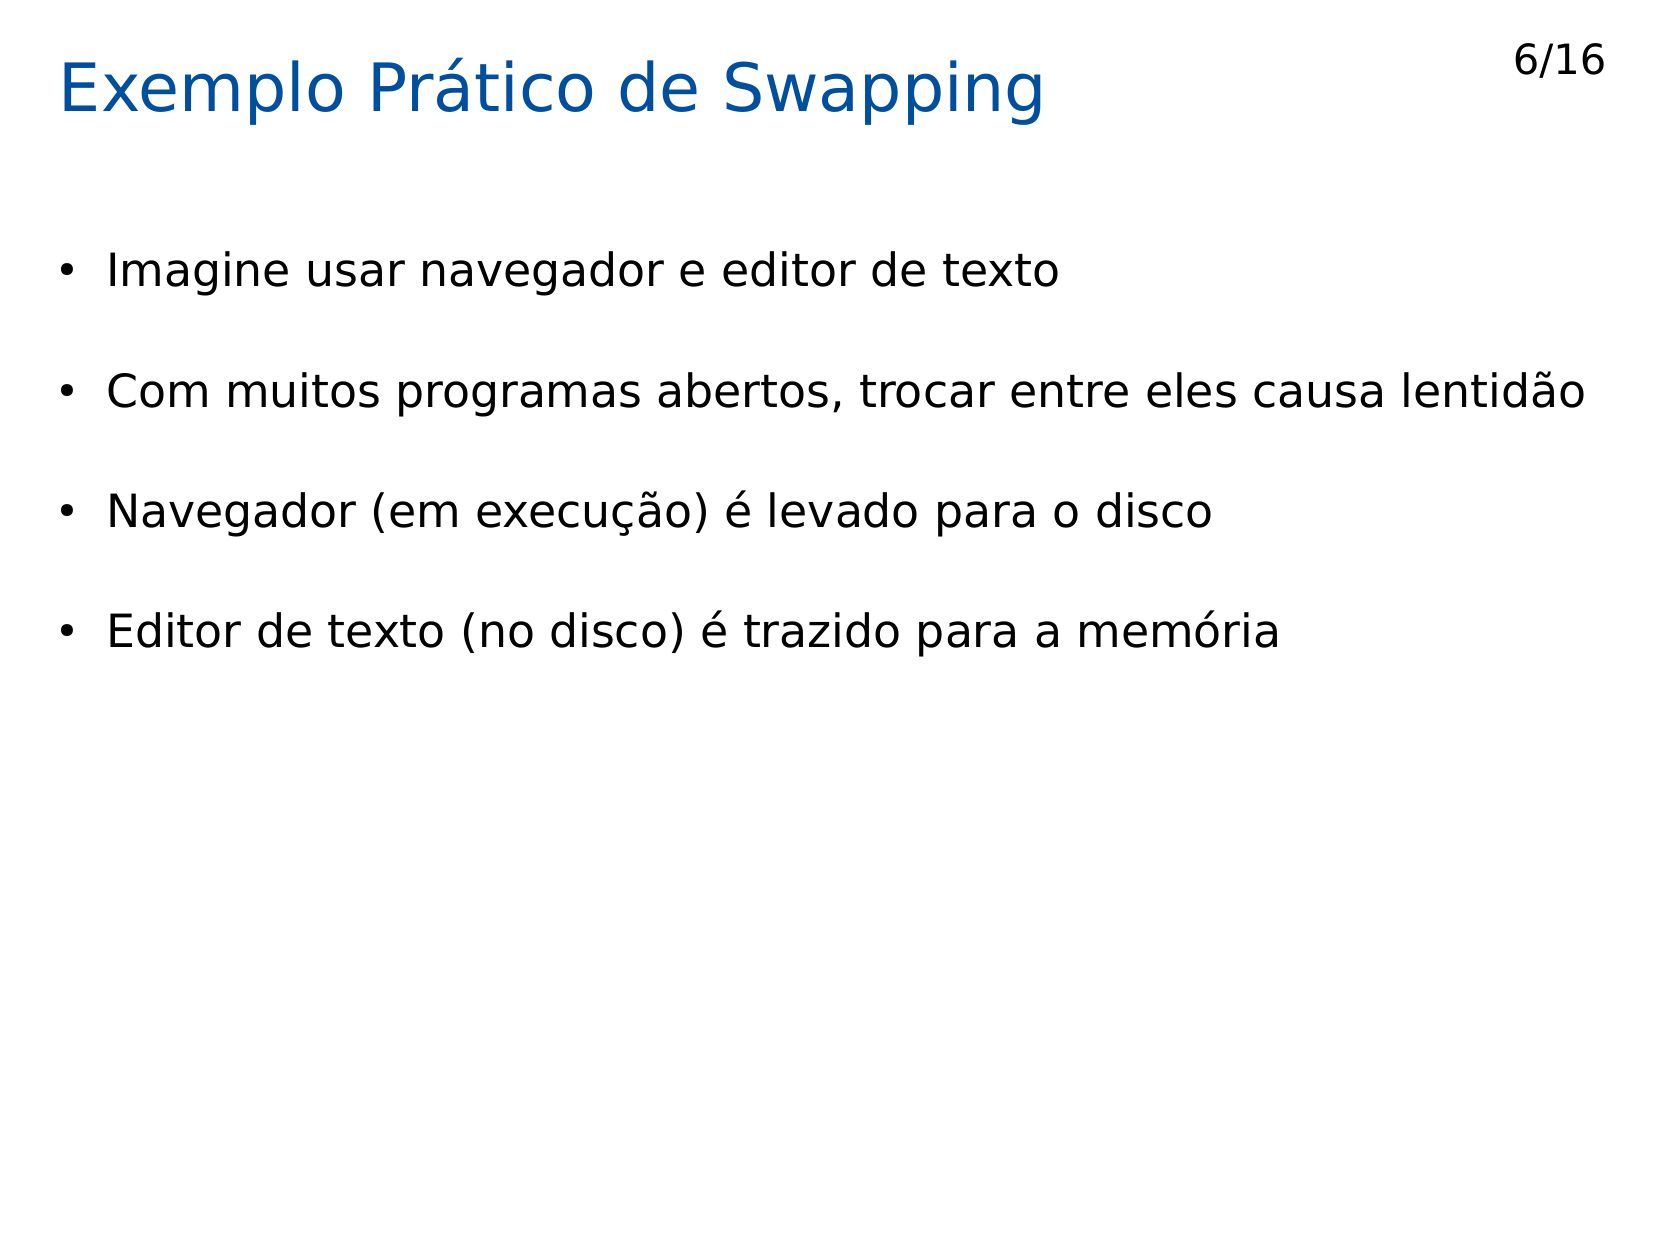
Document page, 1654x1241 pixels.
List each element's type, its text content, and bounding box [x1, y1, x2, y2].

list Imagine usar navegador e editor de texto Com muitos programas abertos, trocar entre eles causa lentidão Navegador (em execução) é levado para o disco Editor de texto (no disco) é trazido para a memória [59, 236, 1595, 1211]
title Exemplo Prático de Swapping [59, 29, 1506, 148]
